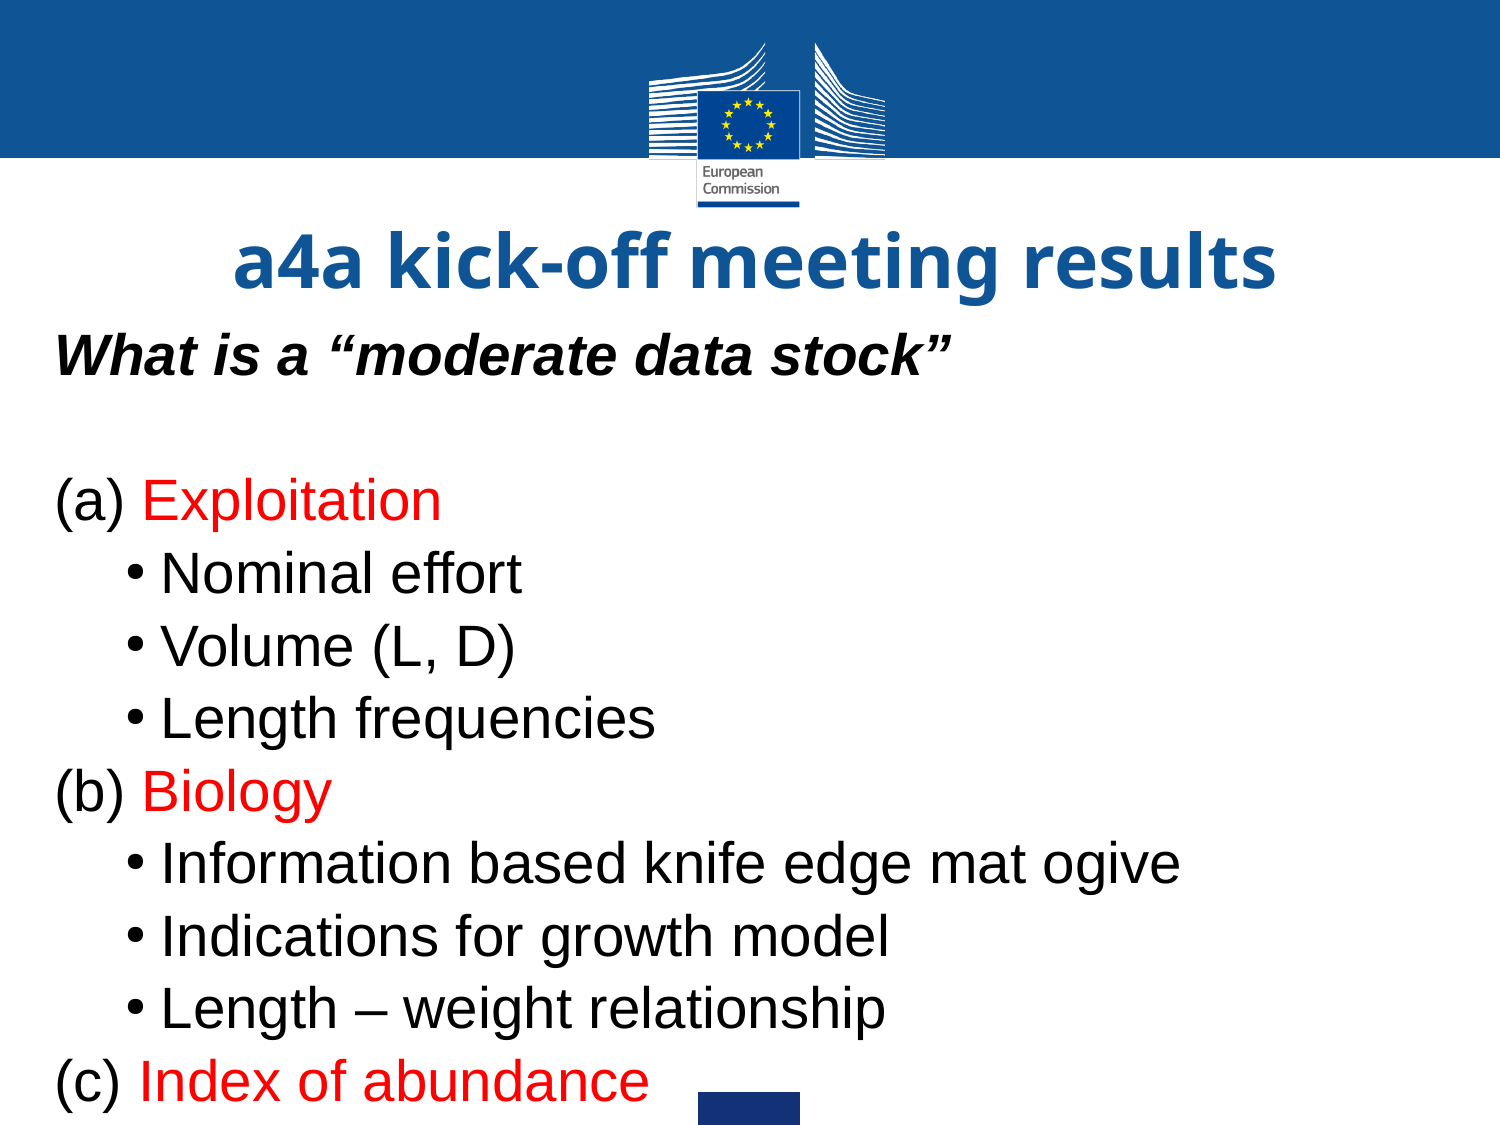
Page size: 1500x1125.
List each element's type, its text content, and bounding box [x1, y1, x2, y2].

picture [649, 42, 885, 155]
title a4a kick-off meeting results [11, 155, 1500, 363]
text_box What is a “moderate data stock” Exploitation Nominal effort Volume (L, D) Length frequencies Biology Information based knife edge mat ogive Indications for growth model Length – weight relationship Index of abundance [39, 315, 1458, 1121]
